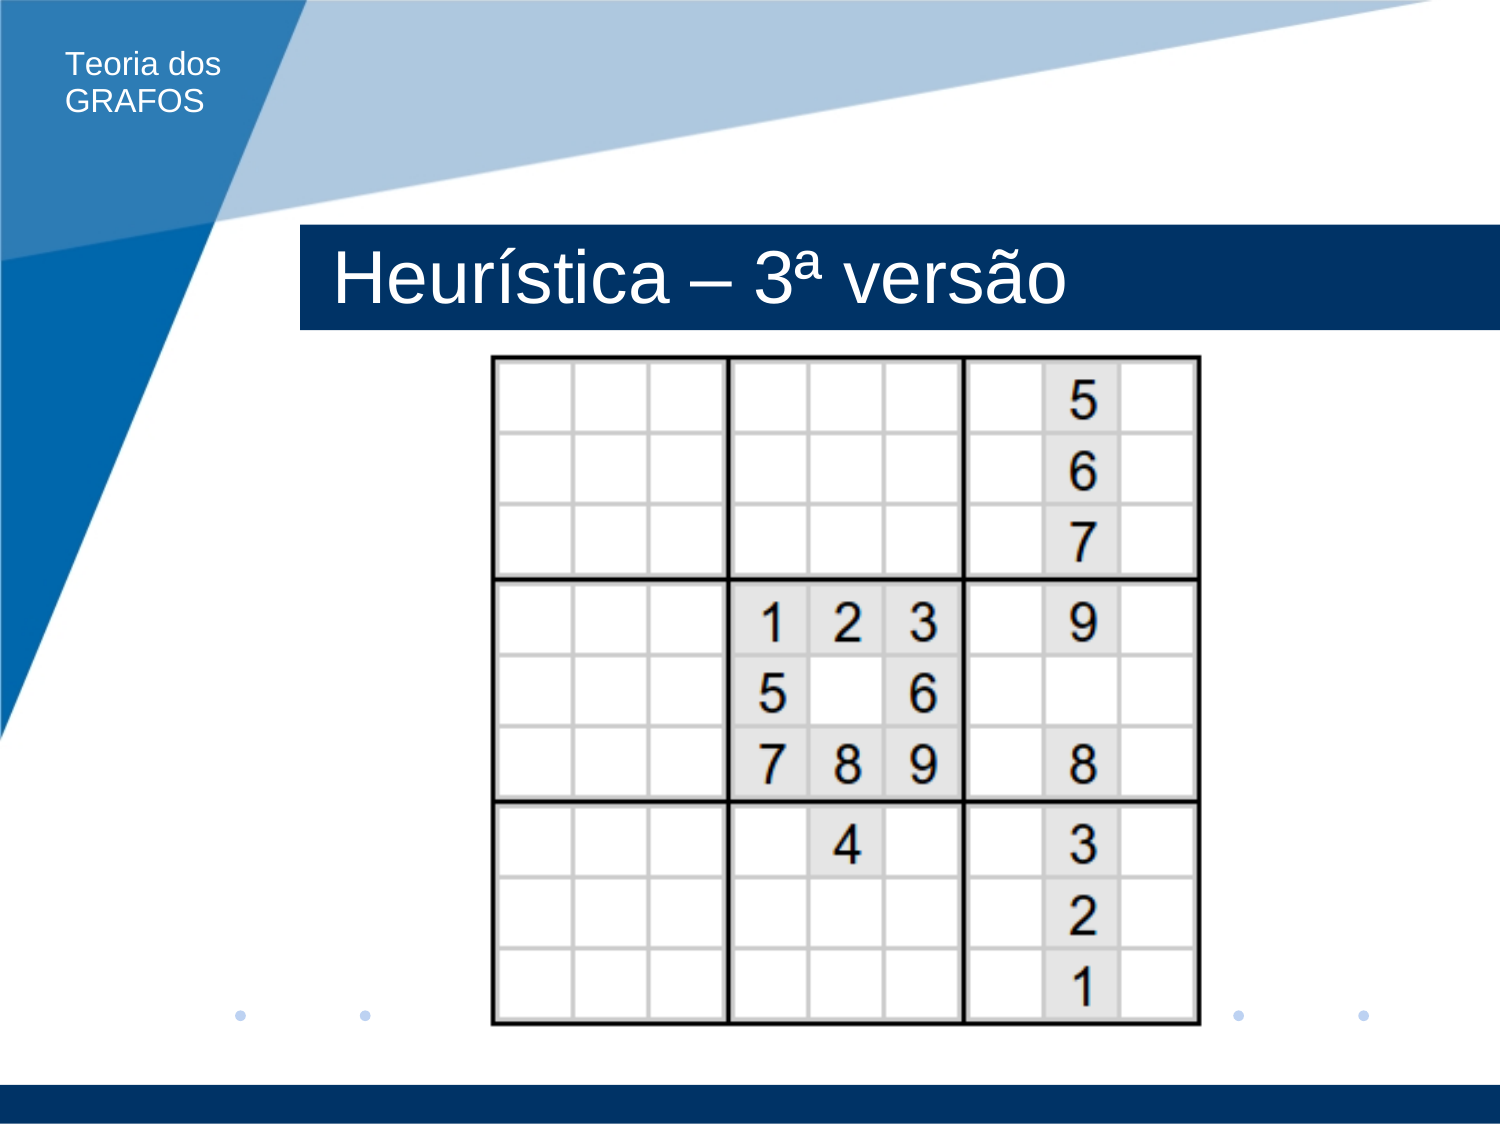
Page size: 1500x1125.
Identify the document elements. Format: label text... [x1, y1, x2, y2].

picture [0, 0, 1500, 842]
picture [478, 348, 1211, 1034]
title Heurística – 3ª versão [300, 224, 1500, 331]
